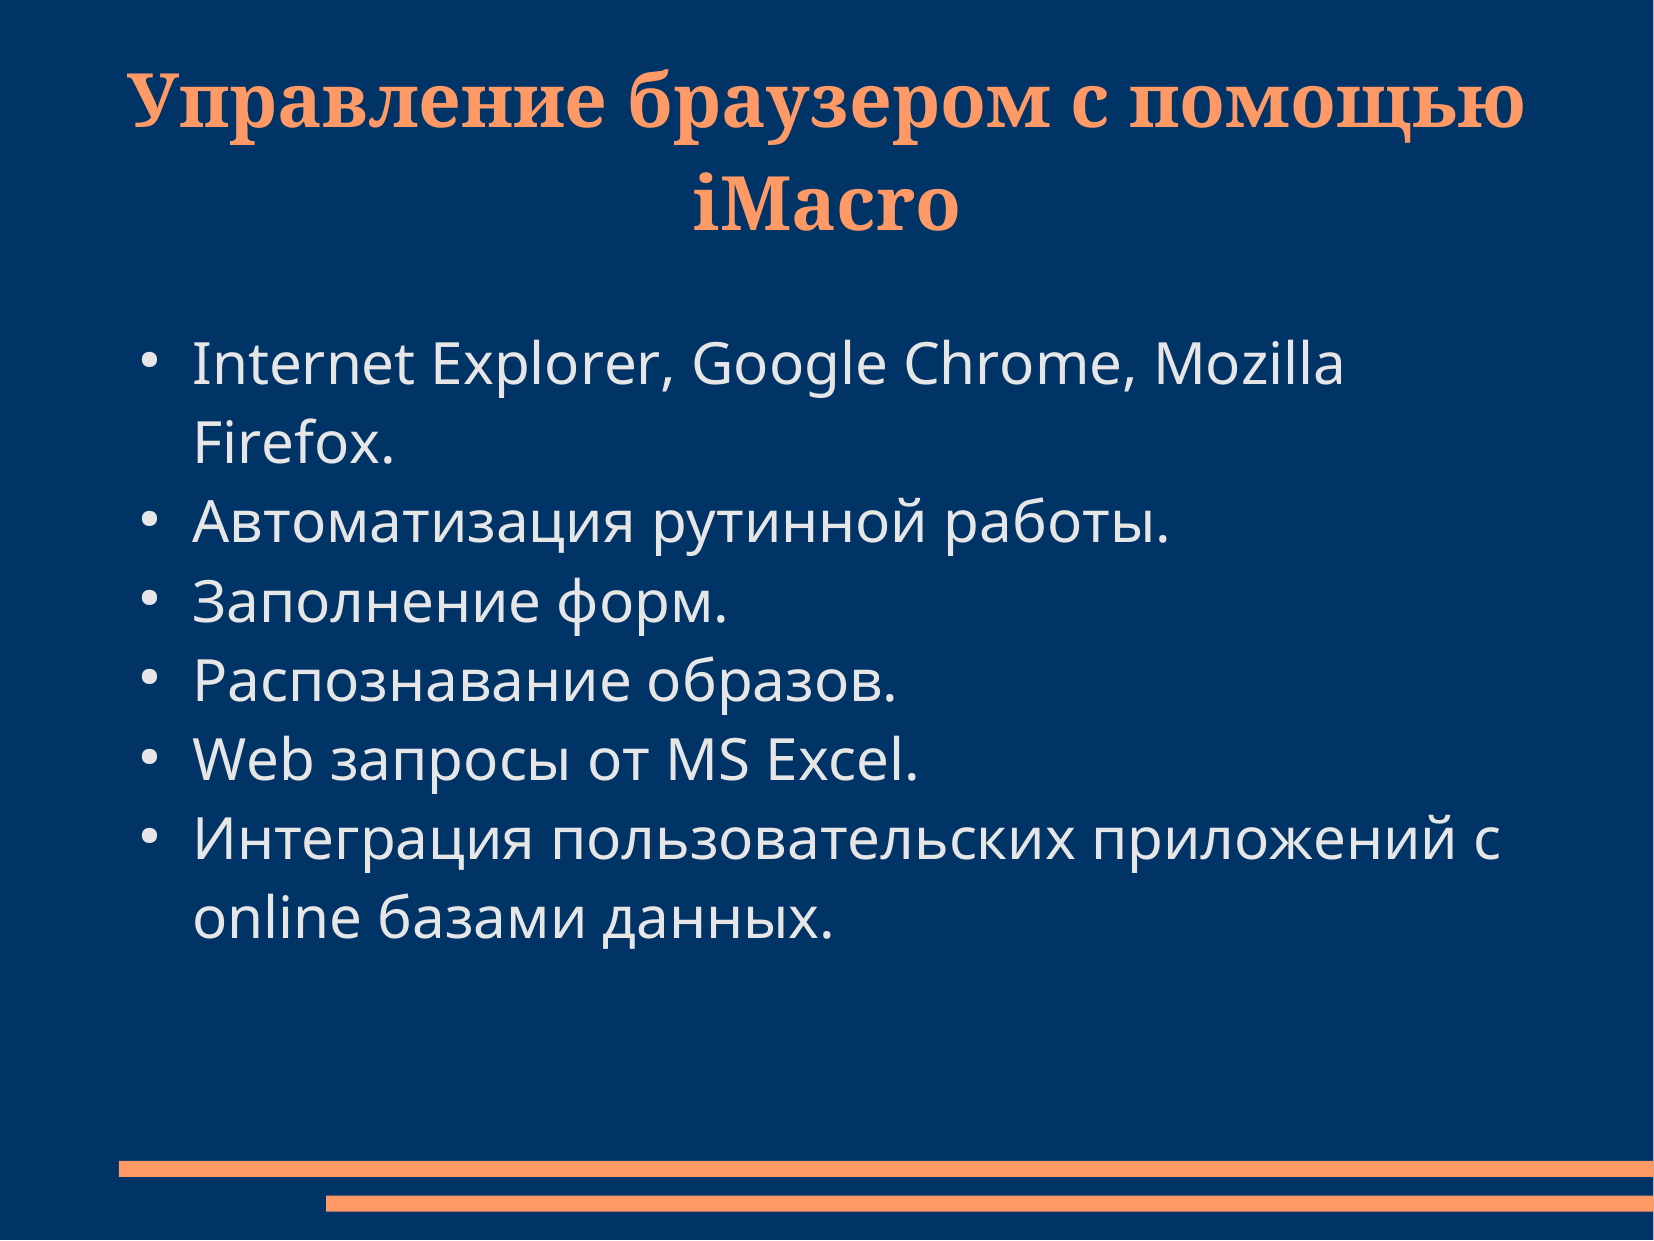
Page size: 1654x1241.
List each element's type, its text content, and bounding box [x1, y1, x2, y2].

title Управление браузером с помощью iMacro [121, 46, 1534, 254]
list Internet Explorer, Google Chrome, Mozilla Firefox. Автоматизация рутинной работы. Заполнение форм. Распознавание образов. Web запросы от MS Excel. Интеграция пользовательских приложений с online базами данных. [121, 322, 1561, 1141]
